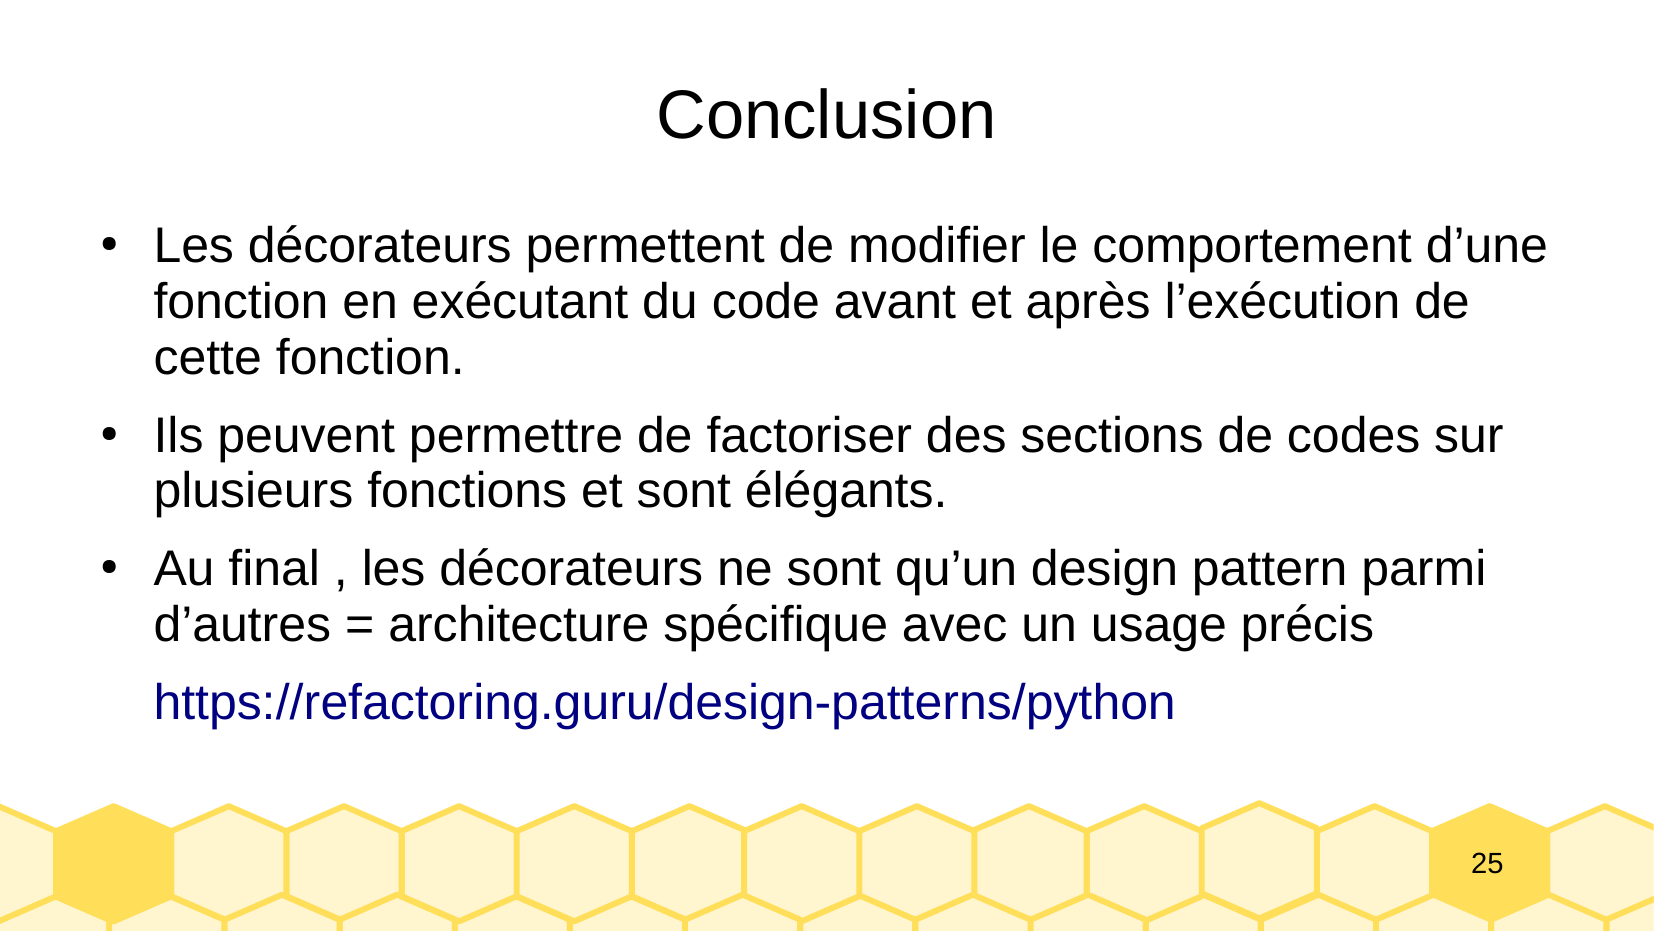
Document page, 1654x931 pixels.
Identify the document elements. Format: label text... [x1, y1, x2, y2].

title Conclusion [82, 37, 1571, 193]
list Les décorateurs permettent de modifier le comportement d’une fonction en exécutant du code avant et après l’exécution de cette fonction. Ils peuvent permettre de factoriser des sections de codes sur plusieurs fonctions et sont élégants. Au final , les décorateurs ne sont qu’un design pattern parmi d’autres = architecture spécifique avec un usage précis https://refactoring.guru/design-patterns/python [82, 217, 1571, 758]
